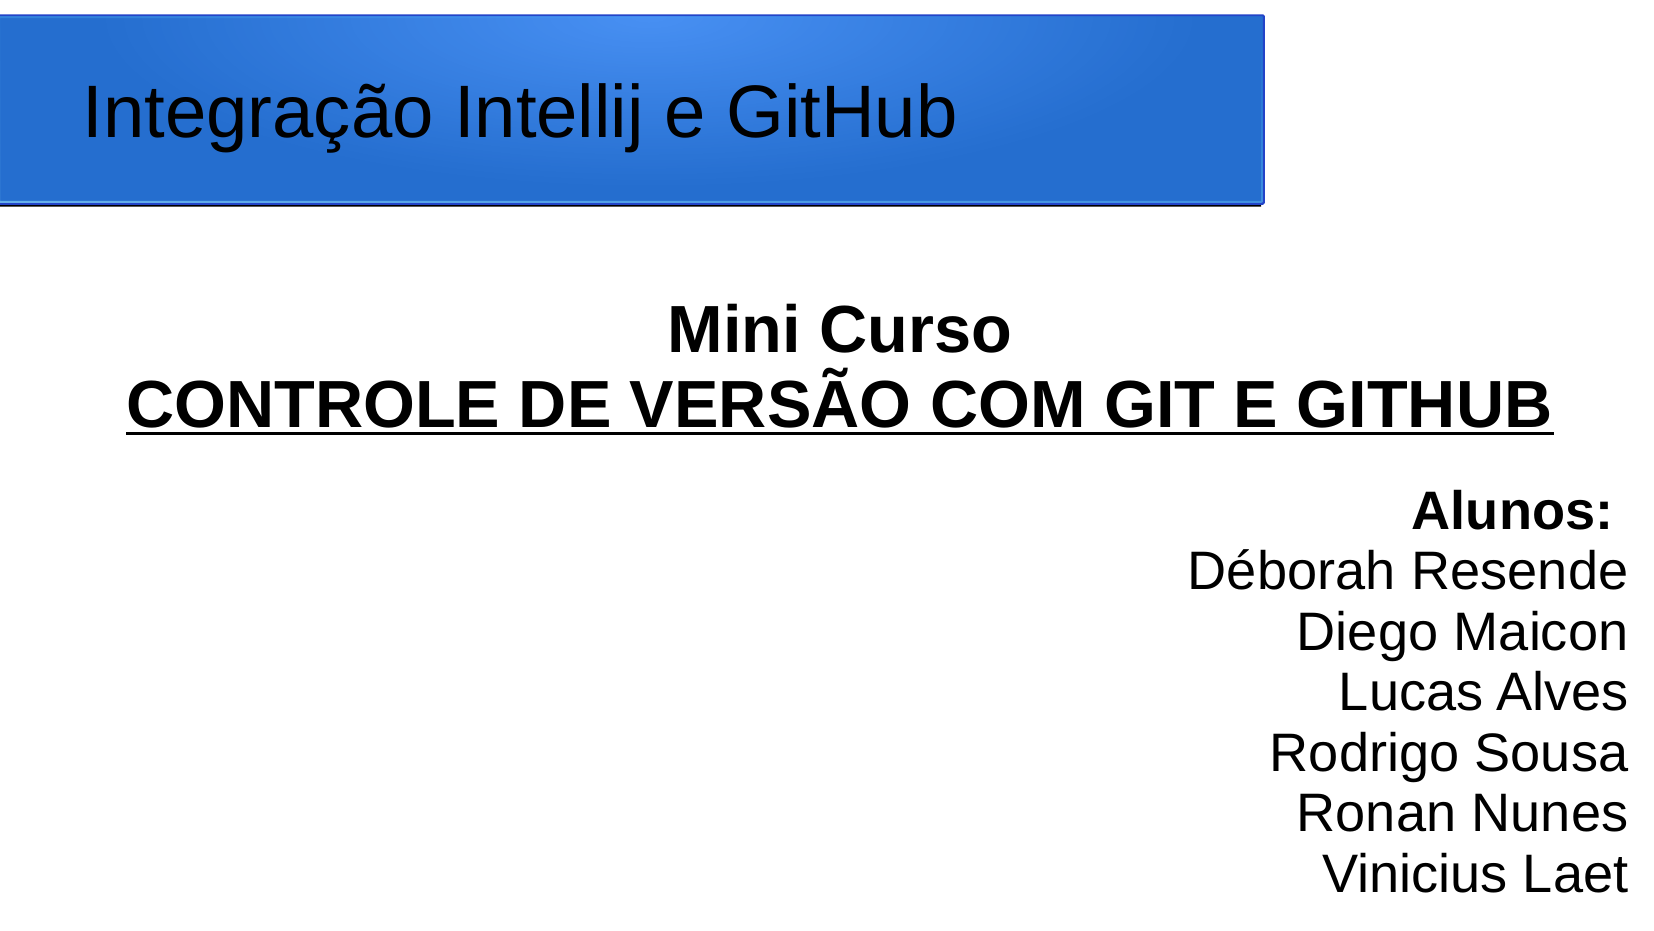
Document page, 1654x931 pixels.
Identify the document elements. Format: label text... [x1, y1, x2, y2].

text_box Mini Curso CONTROLE DE VERSÃO COM GIT E GITHUB [45, 285, 1636, 466]
title Integração Intellij e GitHub [82, 35, 1235, 189]
subtitle Alunos: Déborah Resende Diego Maicon Lucas Alves Rodrigo Sousa Ronan Nunes Vinicius Laet [838, 480, 1630, 931]
